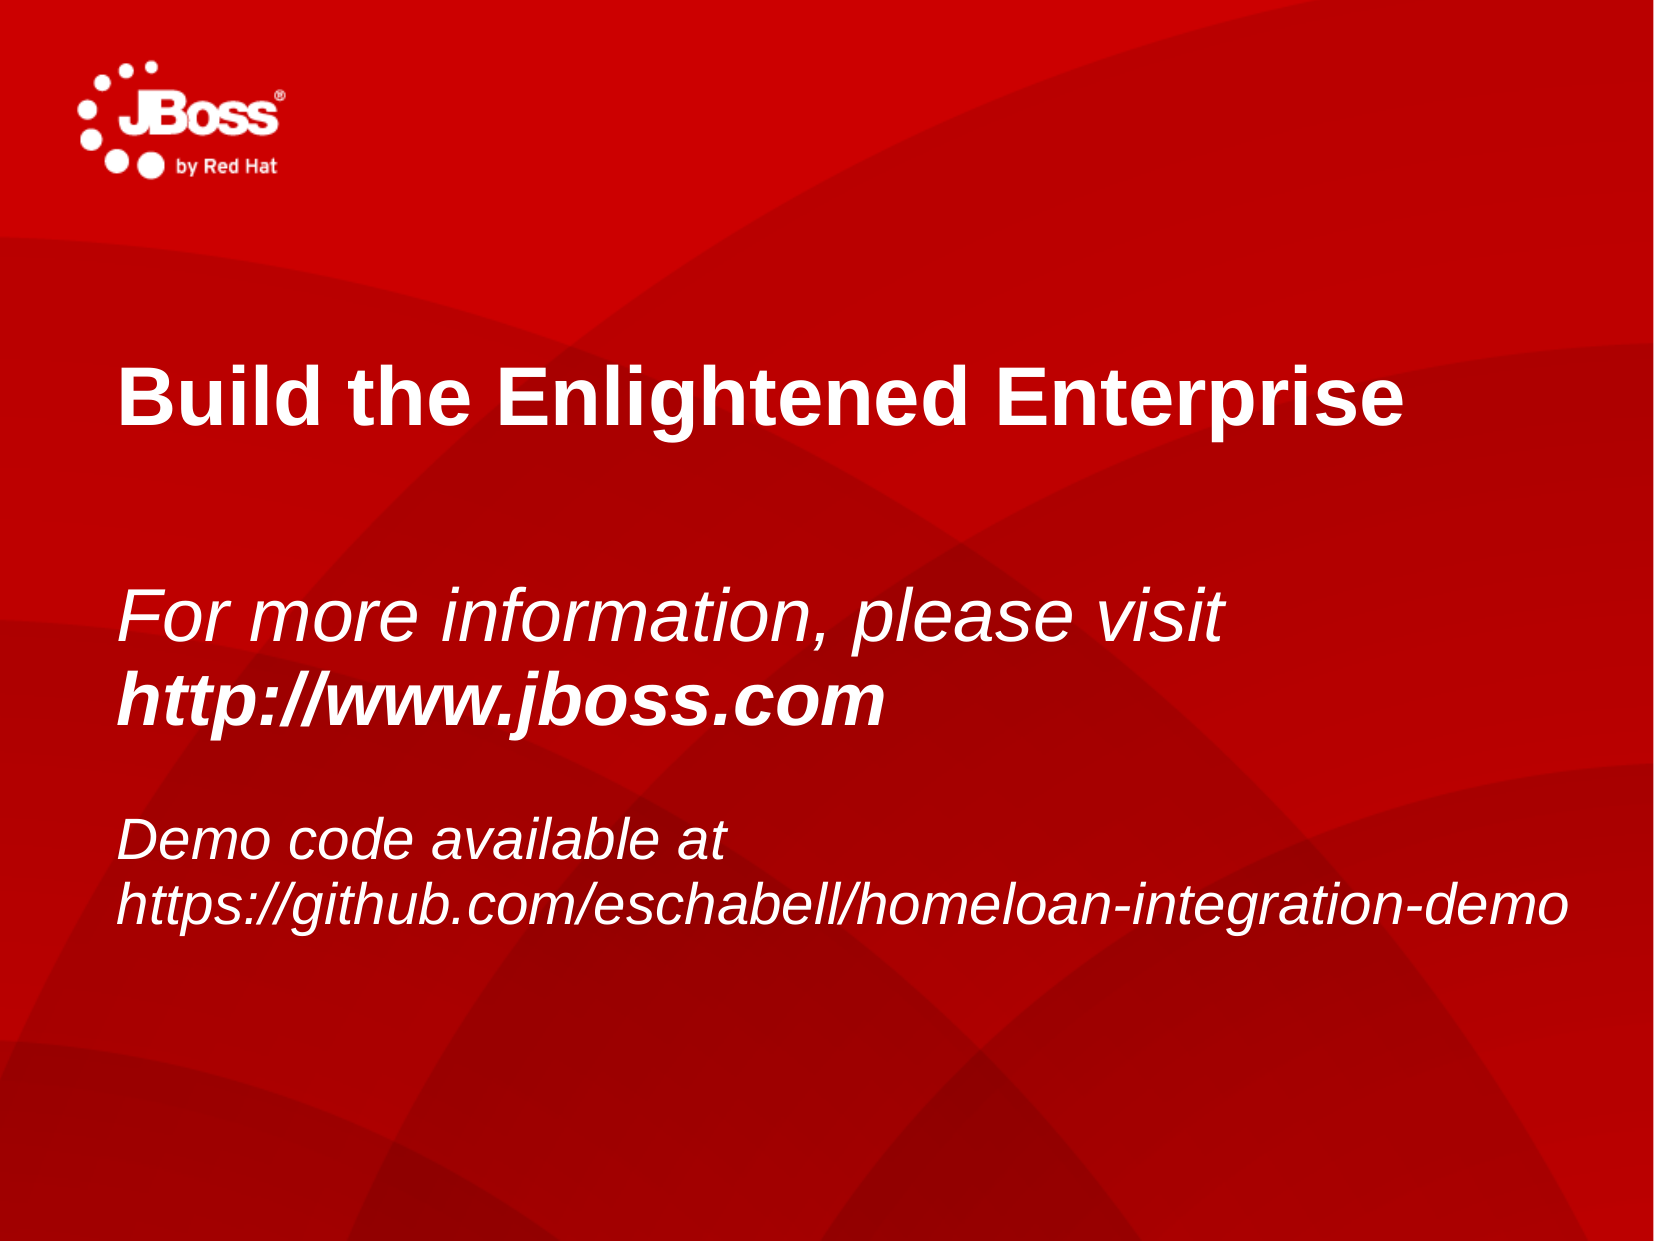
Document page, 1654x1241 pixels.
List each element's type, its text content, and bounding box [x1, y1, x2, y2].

picture [0, 0, 1654, 1241]
text_box Build the Enlightened Enterprise For more information, please visit http://www.jboss.com Demo code available at https://github.com/eschabell/homeloan-integration-demo [101, 250, 1552, 1050]
